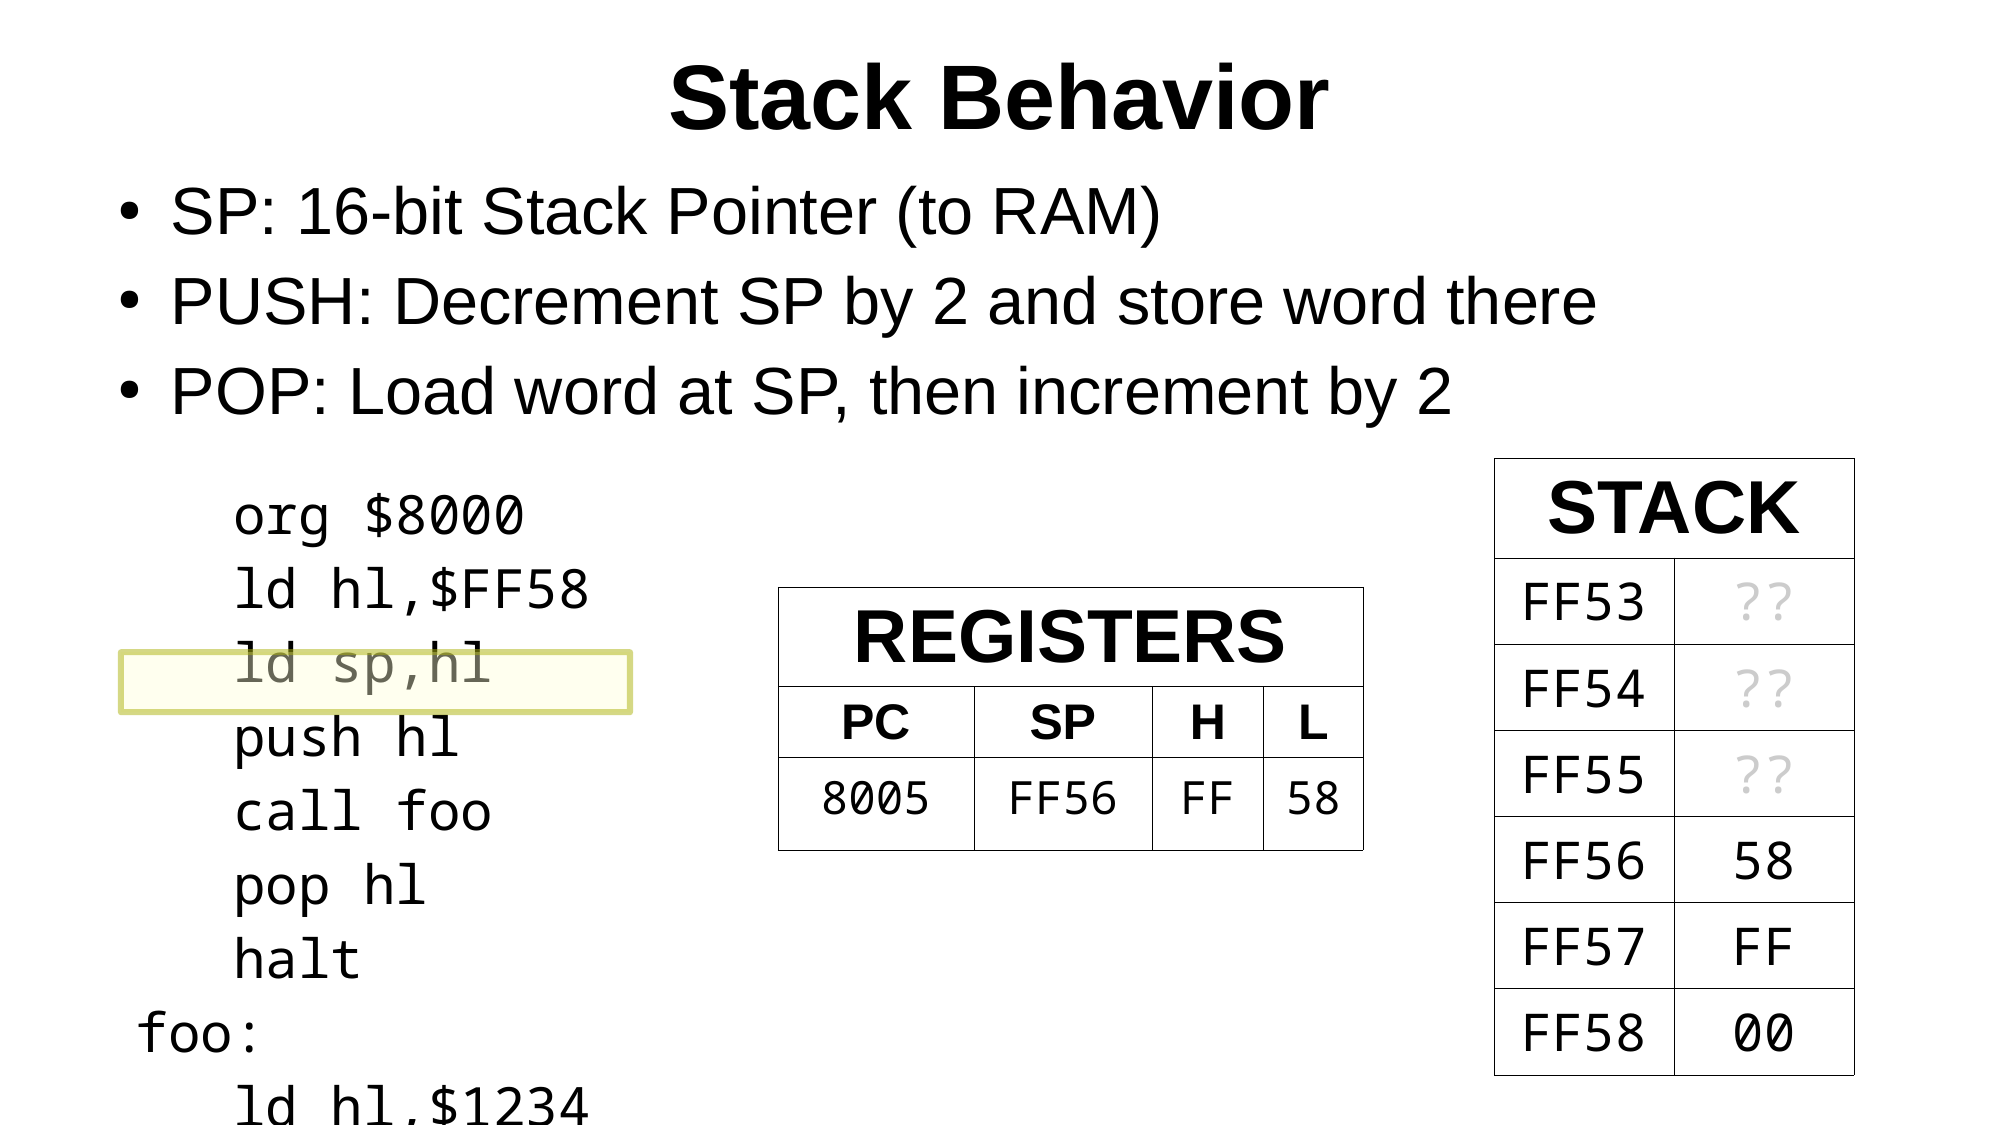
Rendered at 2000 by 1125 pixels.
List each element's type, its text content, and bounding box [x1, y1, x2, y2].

table_cell L [1264, 687, 1363, 757]
table_cell FF56 [1495, 817, 1674, 902]
table_cell FF55 [1495, 731, 1674, 816]
table_cell ?? [1675, 645, 1854, 730]
table_cell ?? [1675, 731, 1854, 816]
table_cell ?? [1675, 559, 1854, 644]
table_cell FF56 [975, 758, 1152, 850]
table_cell 58 [1264, 758, 1363, 850]
text_box [120, 652, 631, 713]
list SP: 16-bit Stack Pointer (to RAM) PUSH: Decrement SP by 2 and store word there POP: Load word at SP, then increment by 2 [99, 174, 1900, 451]
table_cell FF58 [1495, 989, 1674, 1075]
table_cell PC [779, 687, 974, 757]
title Stack Behavior [137, 0, 1862, 174]
table_header STACK [1495, 459, 1854, 558]
table_header REGISTERS [779, 588, 1363, 686]
table_cell 8005 [779, 758, 974, 850]
table_cell 00 [1675, 989, 1854, 1075]
text_box org $8000 ld hl,$FF58 ld sp,hl push hl call foo pop hl halt foo: ld hl,$1234 ret [120, 469, 706, 1095]
table_cell FF [1153, 758, 1263, 850]
table_cell SP [975, 687, 1152, 757]
table_cell FF [1675, 903, 1854, 988]
table_cell H [1153, 687, 1263, 757]
table_cell 58 [1675, 817, 1854, 902]
table_cell FF53 [1495, 559, 1674, 644]
table_cell FF54 [1495, 645, 1674, 730]
table_cell FF57 [1495, 903, 1674, 988]
